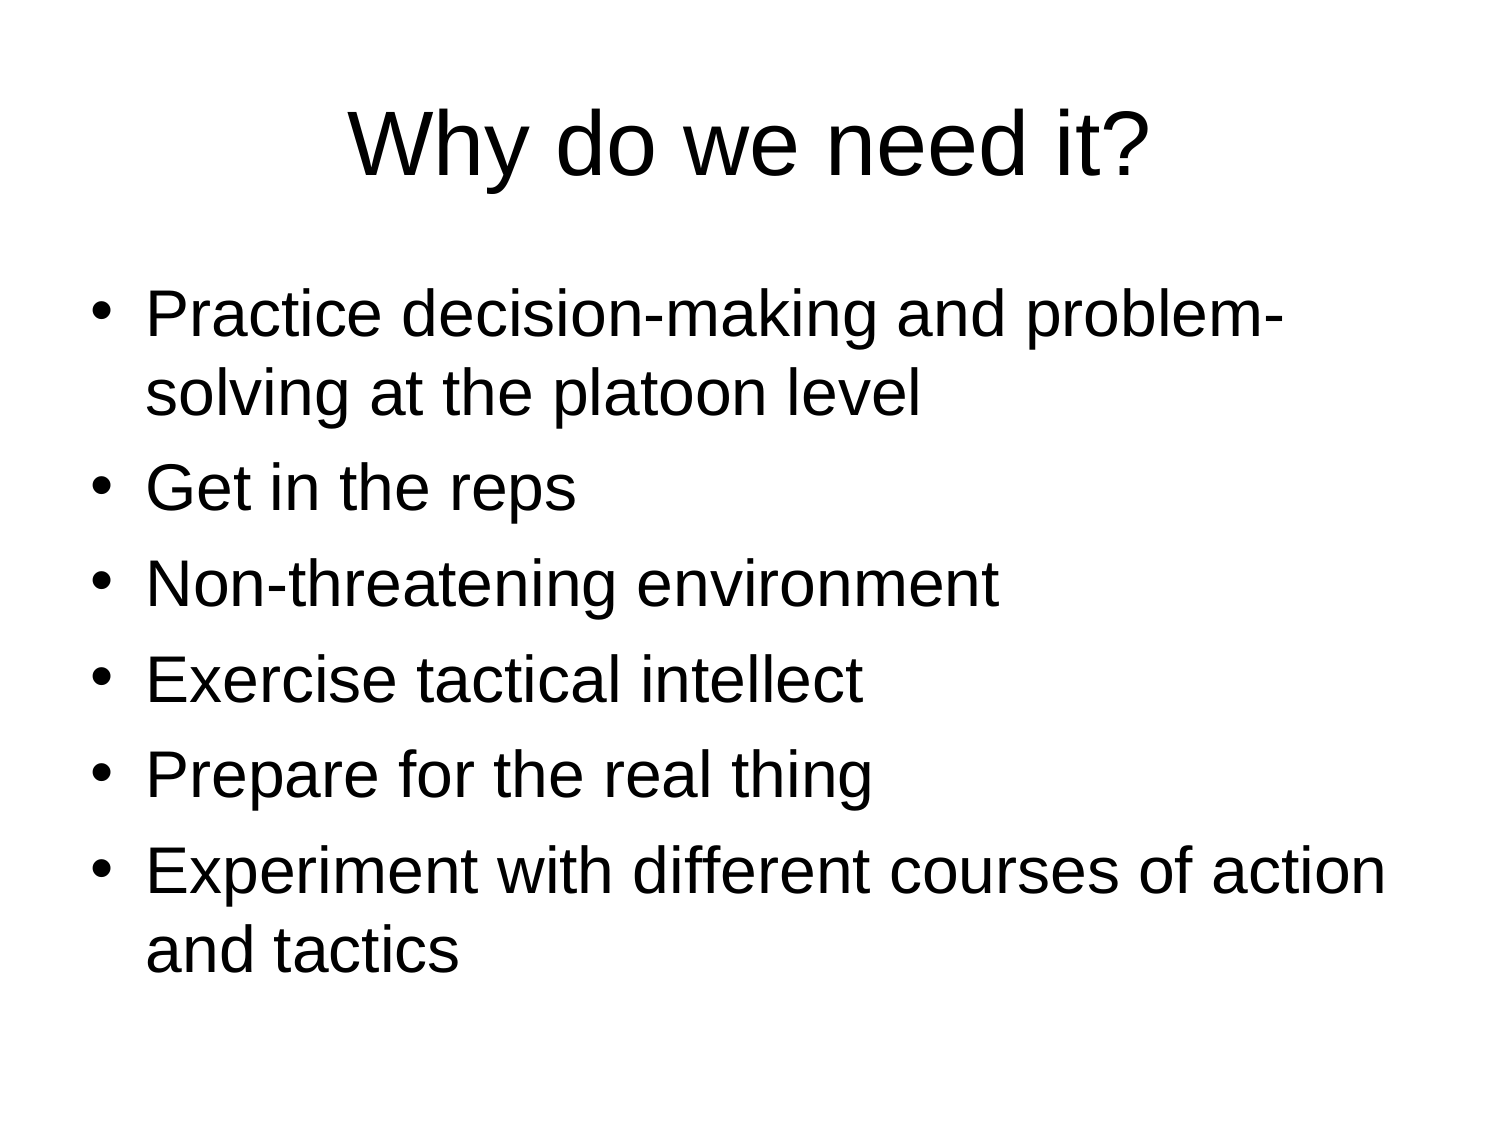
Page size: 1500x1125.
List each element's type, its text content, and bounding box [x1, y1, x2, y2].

list Practice decision-making and problem-solving at the platoon level Get in the reps Non-threatening environment Exercise tactical intellect Prepare for the real thing Experiment with different courses of action and tactics [75, 262, 1426, 1001]
title Why do we need it? [75, 76, 1426, 202]
